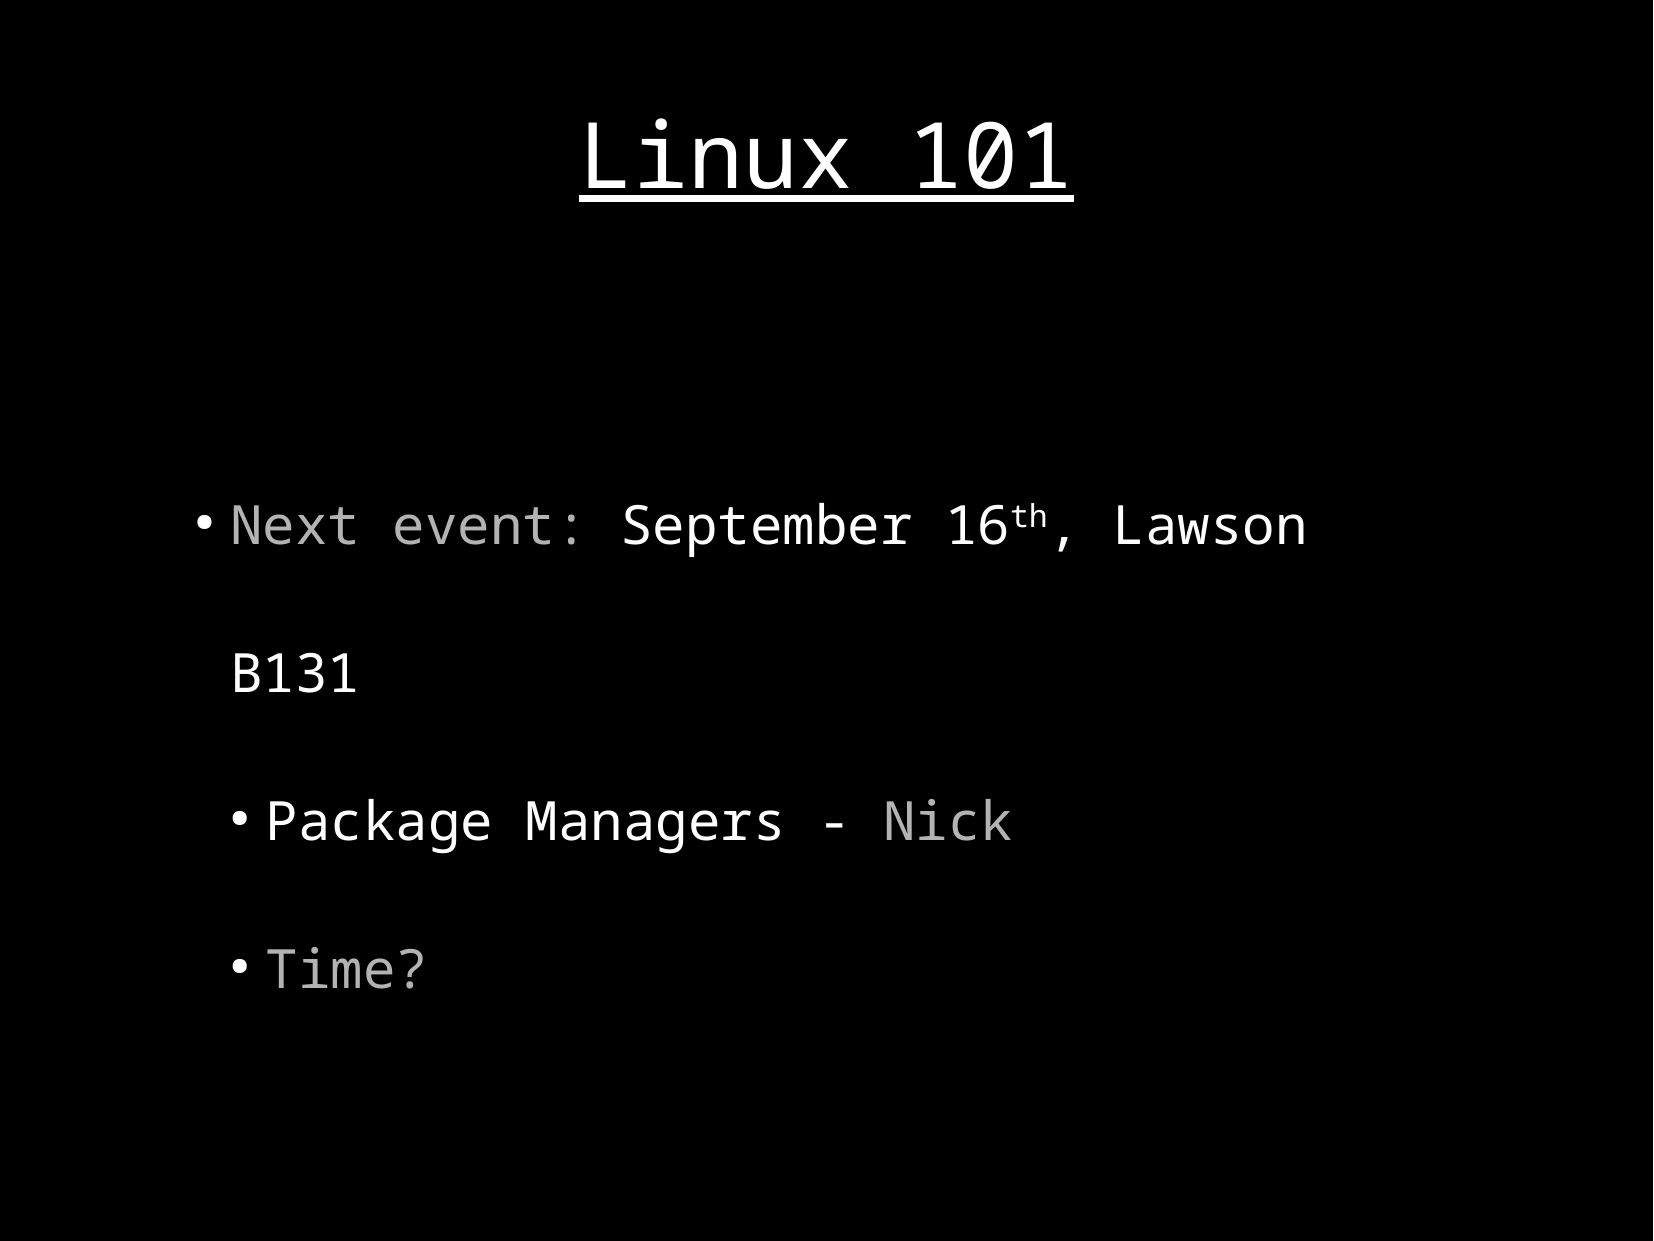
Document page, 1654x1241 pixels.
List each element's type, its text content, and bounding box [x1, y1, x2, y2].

text_box Next event: September 16th, Lawson B131 Package Managers - Nick Time? Distribute fliers for #2 Open to suggestions for #4 and #5 Other presenters [180, 405, 1471, 1102]
title Linux 101 [82, 49, 1571, 257]
